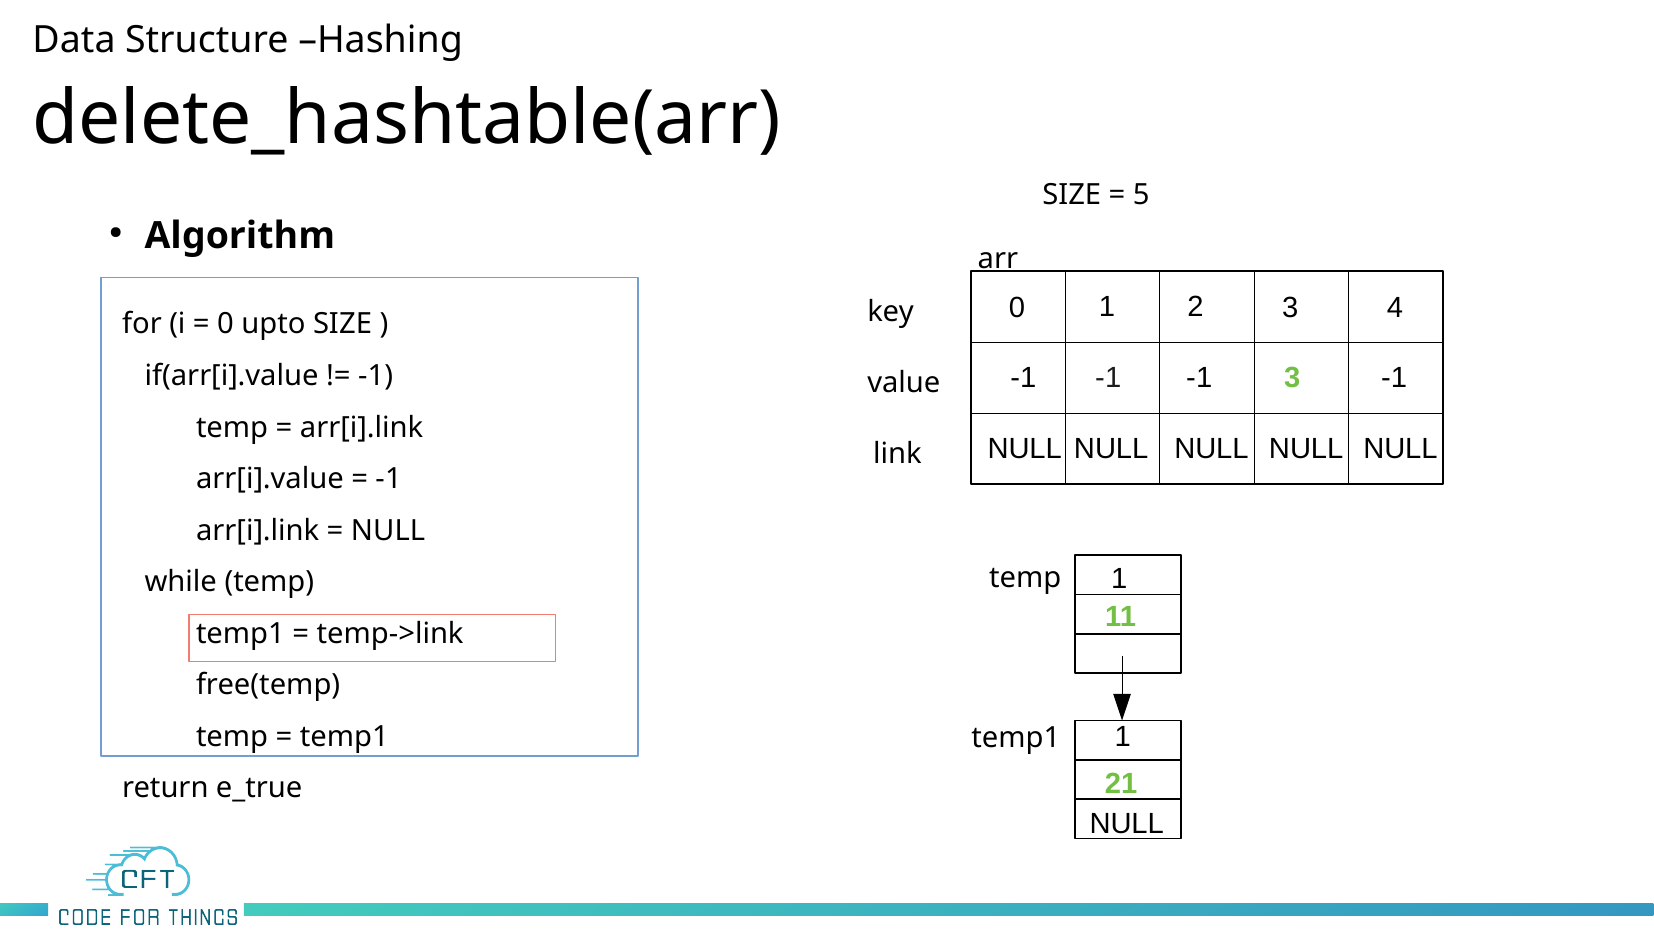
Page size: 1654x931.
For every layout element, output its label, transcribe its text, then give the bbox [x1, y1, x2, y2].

text_box 3 [1269, 353, 1325, 402]
text_box 21 [1090, 759, 1170, 808]
text_box 11 [1090, 592, 1199, 640]
text_box [1160, 343, 1254, 413]
text_box [1066, 473, 1159, 484]
text_box NULL [1164, 424, 1254, 473]
text_box [1255, 414, 1348, 424]
text_box 1 [1099, 712, 1146, 759]
picture [59, 846, 237, 925]
text_box [1349, 343, 1444, 413]
text_box temp [974, 549, 1105, 599]
text_box [970, 280, 1065, 342]
text_box NULL [1074, 799, 1179, 847]
text_box value [852, 353, 1018, 437]
text_box [1349, 271, 1444, 342]
text_box [1074, 599, 1182, 674]
text_box 2 [1172, 282, 1219, 331]
text_box NULL [1348, 424, 1453, 473]
text_box [1349, 473, 1444, 484]
text_box 3 [1267, 283, 1314, 331]
text_box [100, 277, 638, 756]
text_box [1160, 271, 1254, 342]
text_box link [858, 424, 1004, 474]
text_box -1 [1366, 353, 1422, 402]
text_box 4 [1372, 283, 1419, 331]
text_box [1255, 271, 1348, 342]
text_box -1 [1080, 353, 1136, 402]
text_box [1143, 555, 1182, 592]
text_box key [852, 283, 1018, 353]
text_box [1160, 473, 1254, 484]
text_box Algorithm [94, 200, 886, 269]
text_box temp1 [956, 708, 1087, 758]
text_box [1349, 414, 1444, 424]
text_box NULL [972, 424, 1059, 473]
text_box [970, 473, 1065, 484]
text_box SIZE = 5 [1027, 166, 1205, 216]
text_box [1018, 343, 1065, 413]
text_box [1074, 720, 1099, 799]
text_box -1 [995, 353, 1052, 402]
text_box [1255, 473, 1348, 484]
text_box 0 [994, 283, 1041, 332]
text_box 1 [1084, 282, 1131, 331]
text_box -1 [1171, 353, 1228, 402]
text_box [1066, 414, 1159, 424]
text_box arr [963, 230, 1141, 280]
text_box NULL [1254, 424, 1348, 473]
text_box [1146, 720, 1182, 839]
text_box [1160, 414, 1254, 424]
text_box [1018, 414, 1065, 424]
text_box [1066, 343, 1159, 413]
title Data Structure –Hashing delete_hashtable(arr) [32, 12, 1630, 166]
text_box [1066, 271, 1159, 342]
text_box for (i = 0 upto SIZE ) if(arr[i].value != -1) temp = arr[i].link arr[i].value = -1 arr[i].link = NULL while (temp) temp1 = temp->link free(temp) temp = temp1 return e_true [107, 295, 851, 886]
text_box 1 [1105, 554, 1143, 592]
text_box [1255, 343, 1348, 413]
text_box NULL [1059, 424, 1164, 473]
